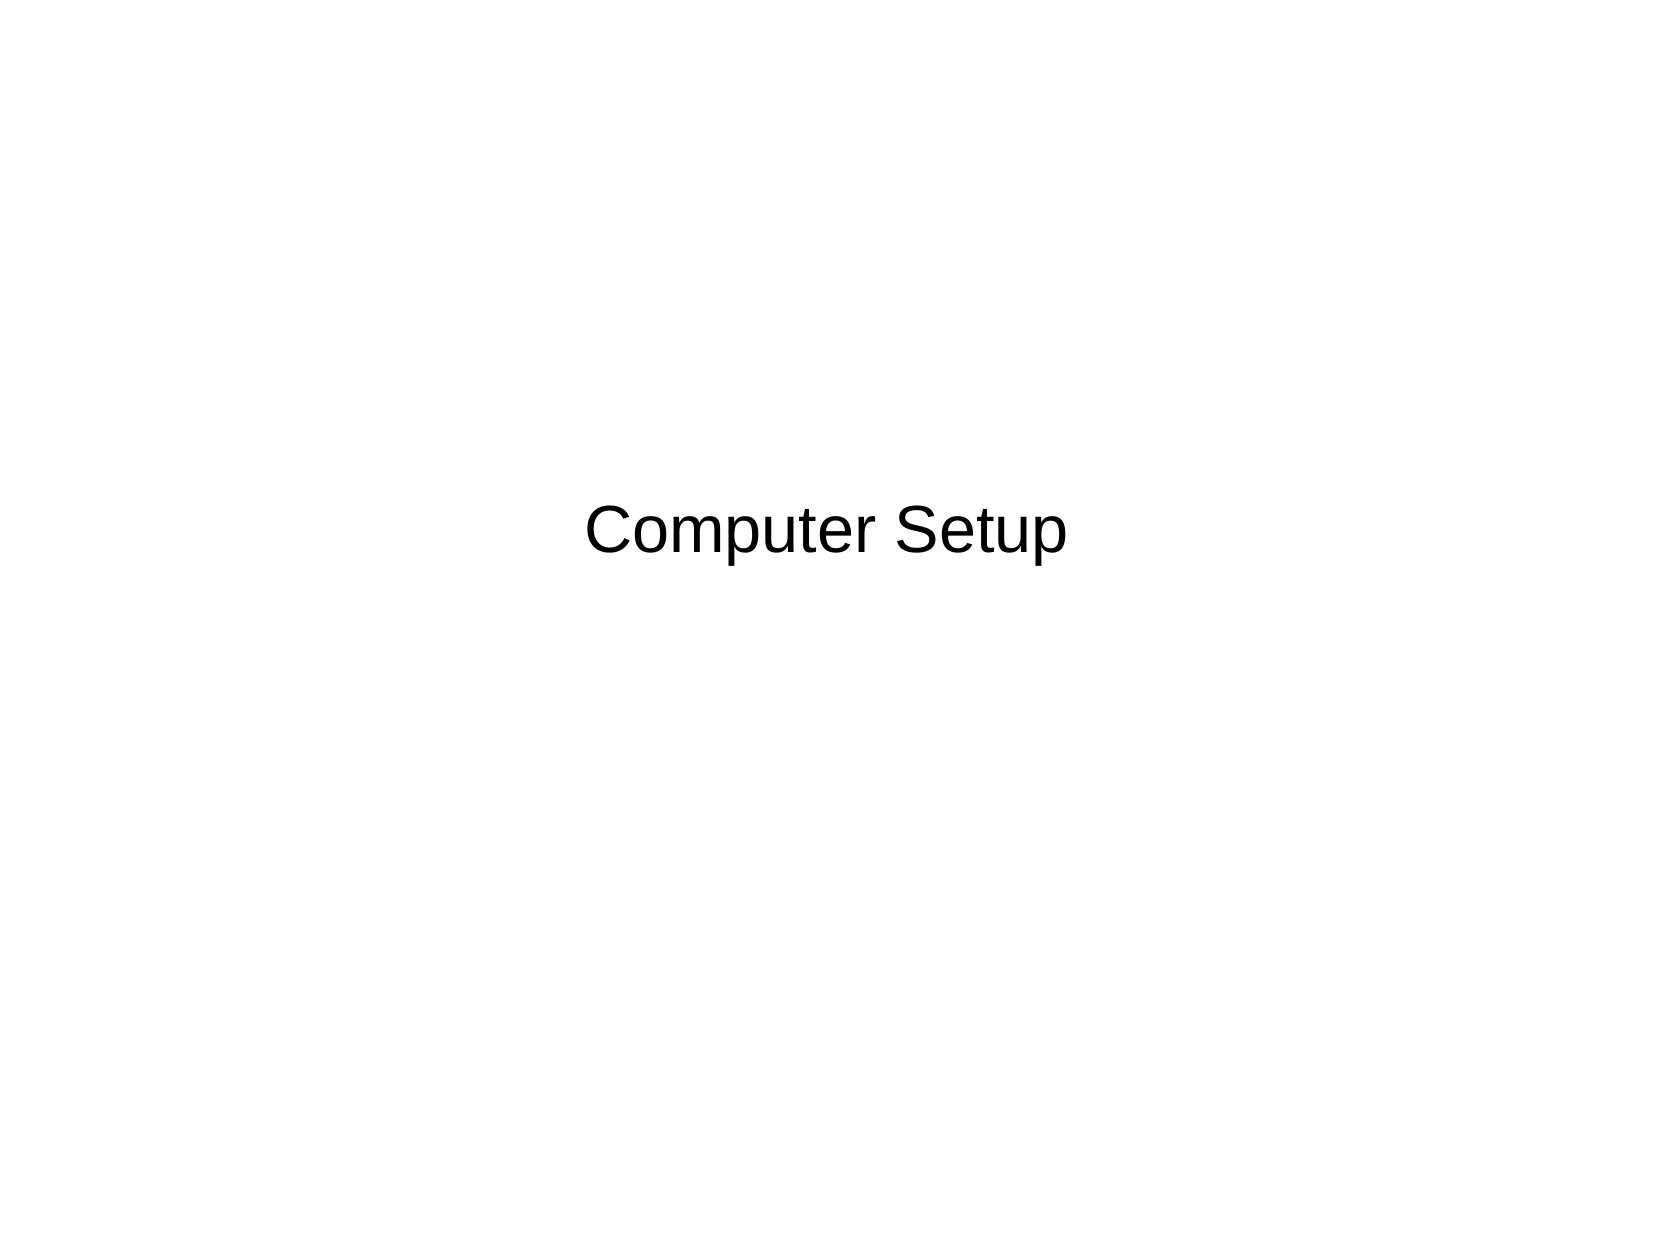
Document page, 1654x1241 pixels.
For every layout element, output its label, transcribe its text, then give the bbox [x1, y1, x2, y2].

subtitle Computer Setup [82, 49, 1571, 1010]
